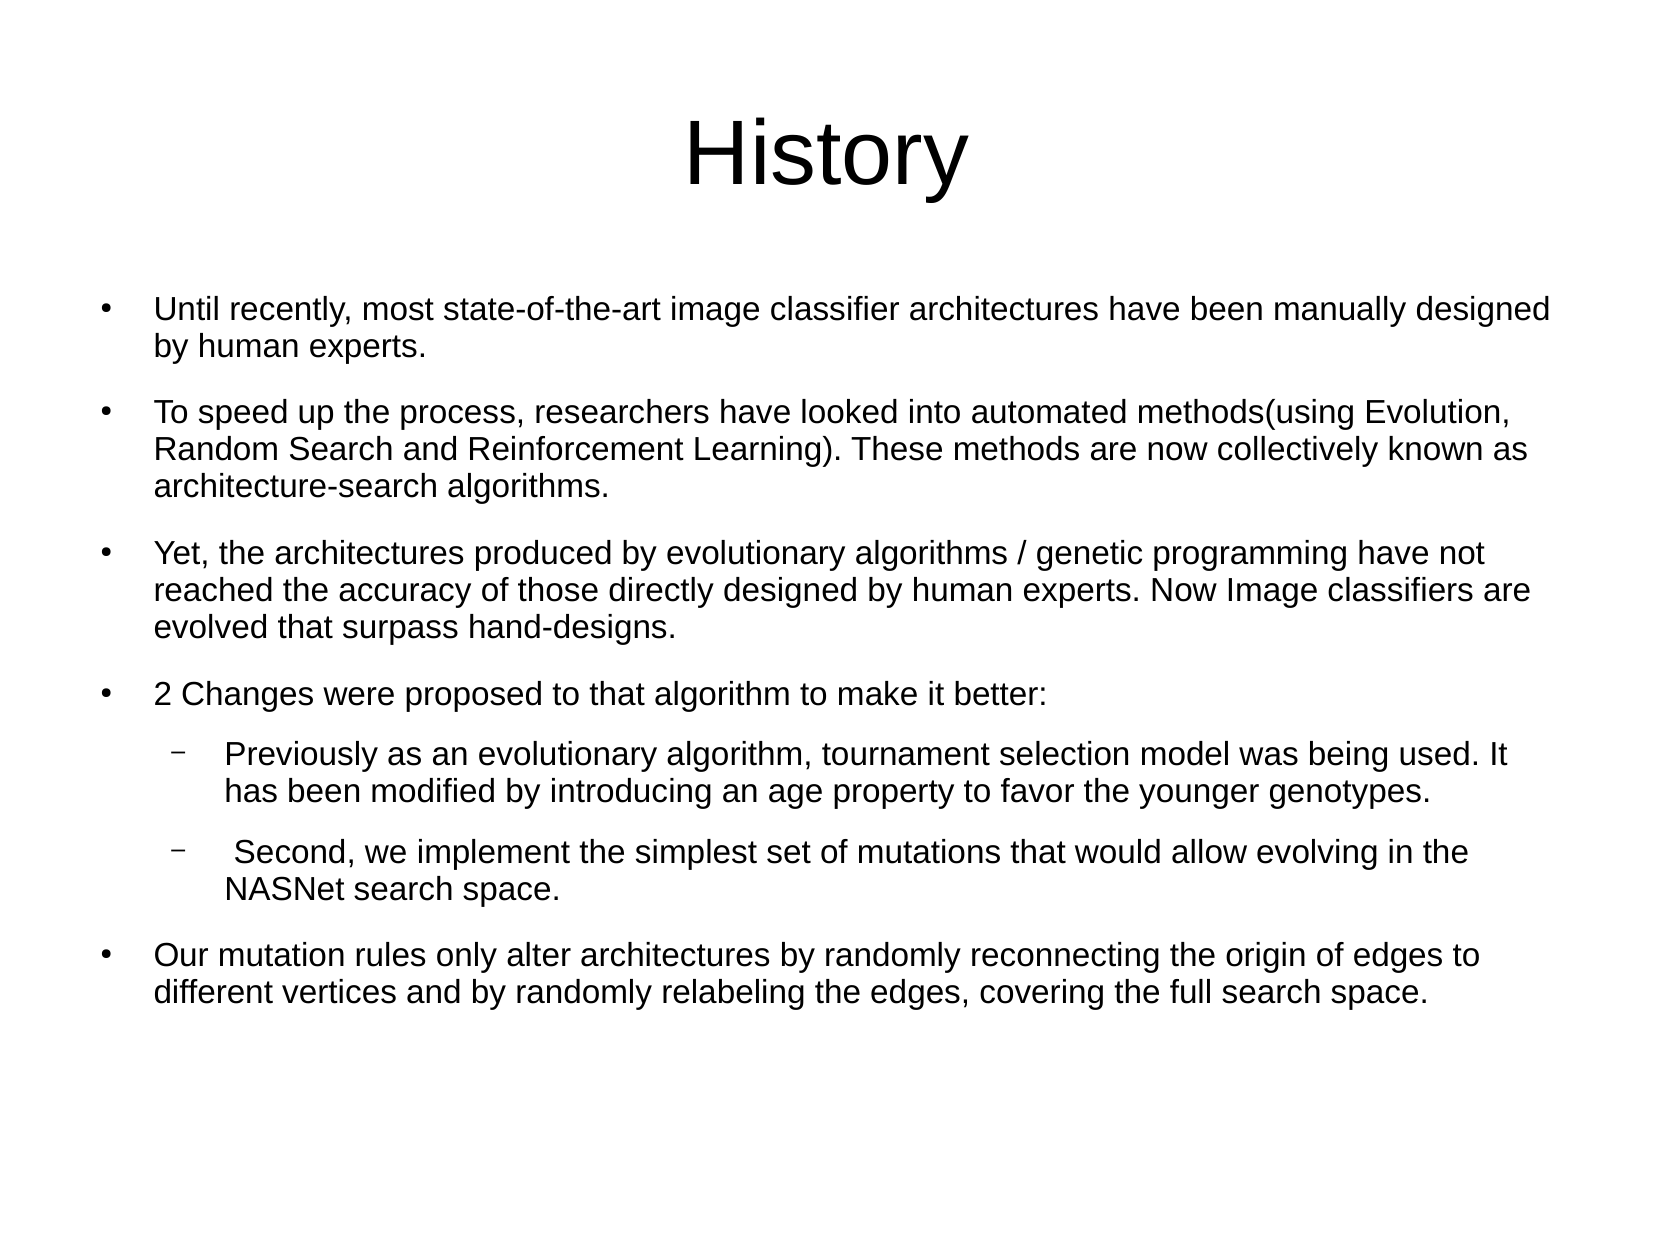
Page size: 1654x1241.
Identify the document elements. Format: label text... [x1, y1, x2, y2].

list Until recently, most state-of-the-art image classifier architectures have been manually designed by human experts. To speed up the process, researchers have looked into automated methods(using Evolution, Random Search and Reinforcement Learning). These methods are now collectively known as architecture-search algorithms. Yet, the architectures produced by evolutionary algorithms / genetic programming have not reached the accuracy of those directly designed by human experts. Now Image classifiers are evolved that surpass hand-designs. 2 Changes were proposed to that algorithm to make it better: Previously as an evolutionary algorithm, tournament selection model was being used. It has been modified by introducing an age property to favor the younger genotypes. Second, we implement the simplest set of mutations that would allow evolving in the NASNet search space. Our mutation rules only alter architectures by randomly reconnecting the origin of edges to different vertices and by randomly relabeling the edges, covering the full search space. [82, 290, 1571, 1156]
title History [82, 49, 1571, 257]
